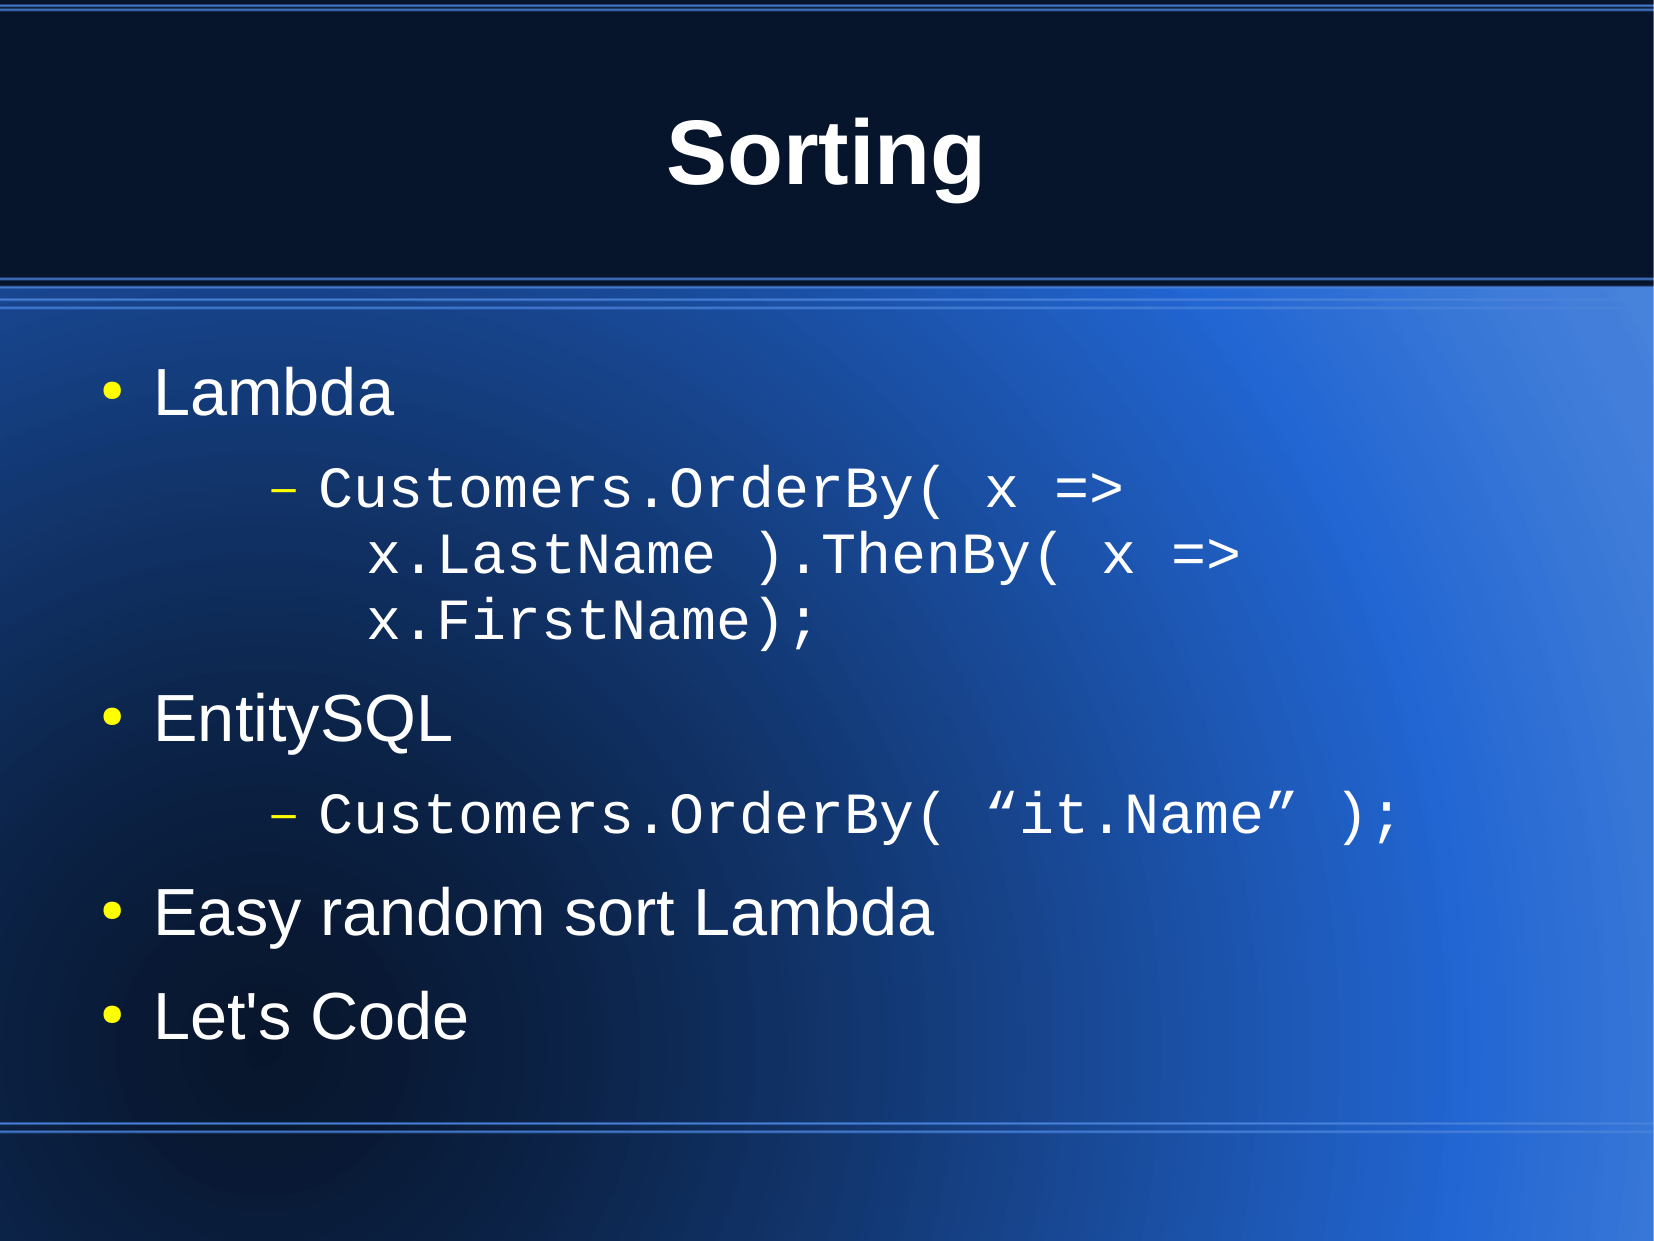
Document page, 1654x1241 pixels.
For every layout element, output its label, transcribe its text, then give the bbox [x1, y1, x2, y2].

list Lambda Customers.OrderBy( x => x.LastName ).ThenBy( x => x.FirstName); EntitySQL Customers.OrderBy( “it.Name” ); Easy random sort Lambda Let's Code [82, 355, 1571, 1058]
picture [0, 0, 1654, 1241]
title Sorting [82, 49, 1571, 257]
